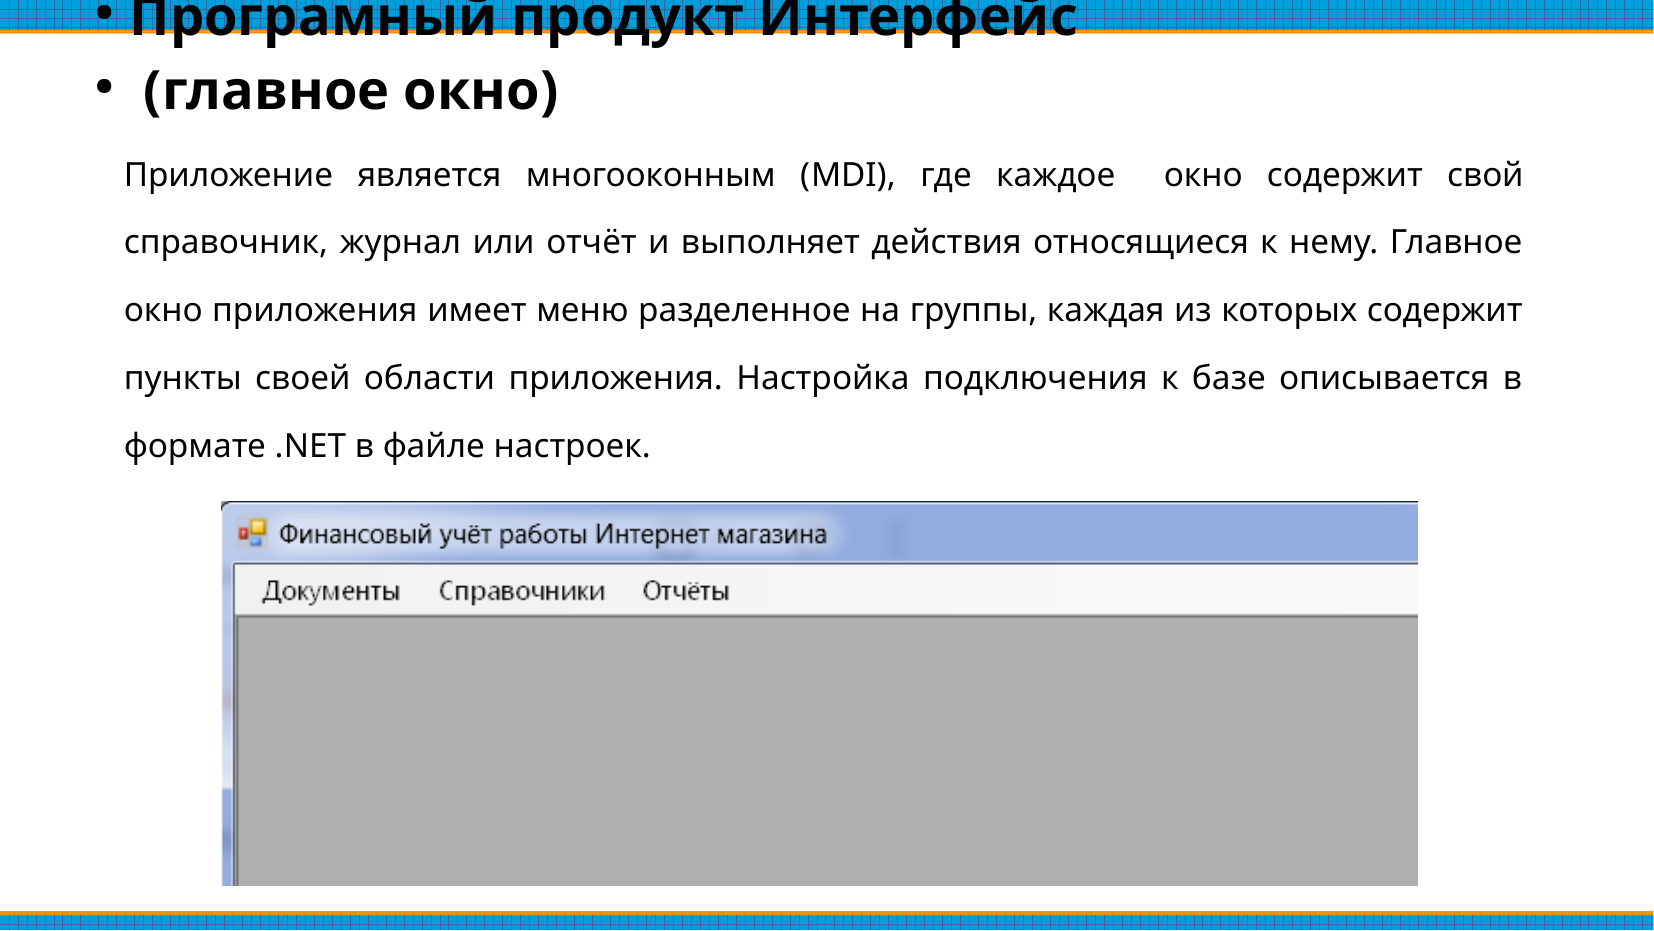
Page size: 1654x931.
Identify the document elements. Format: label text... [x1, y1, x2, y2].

text_box Приложение является многооконным (MDI), где каждое окно содержит свой справочник, журнал или отчёт и выполняет действия относящиеся к нему. Главное окно приложения имеет меню разделенное на группы, каждая из которых содержит пункты своей области приложения. Настройка подключения к базе описывается в формате .NET в файле настроек. [118, 152, 1536, 443]
picture [221, 501, 1418, 886]
text_box Програмный продукт Интерфейс (главное окно) [88, 0, 1565, 134]
